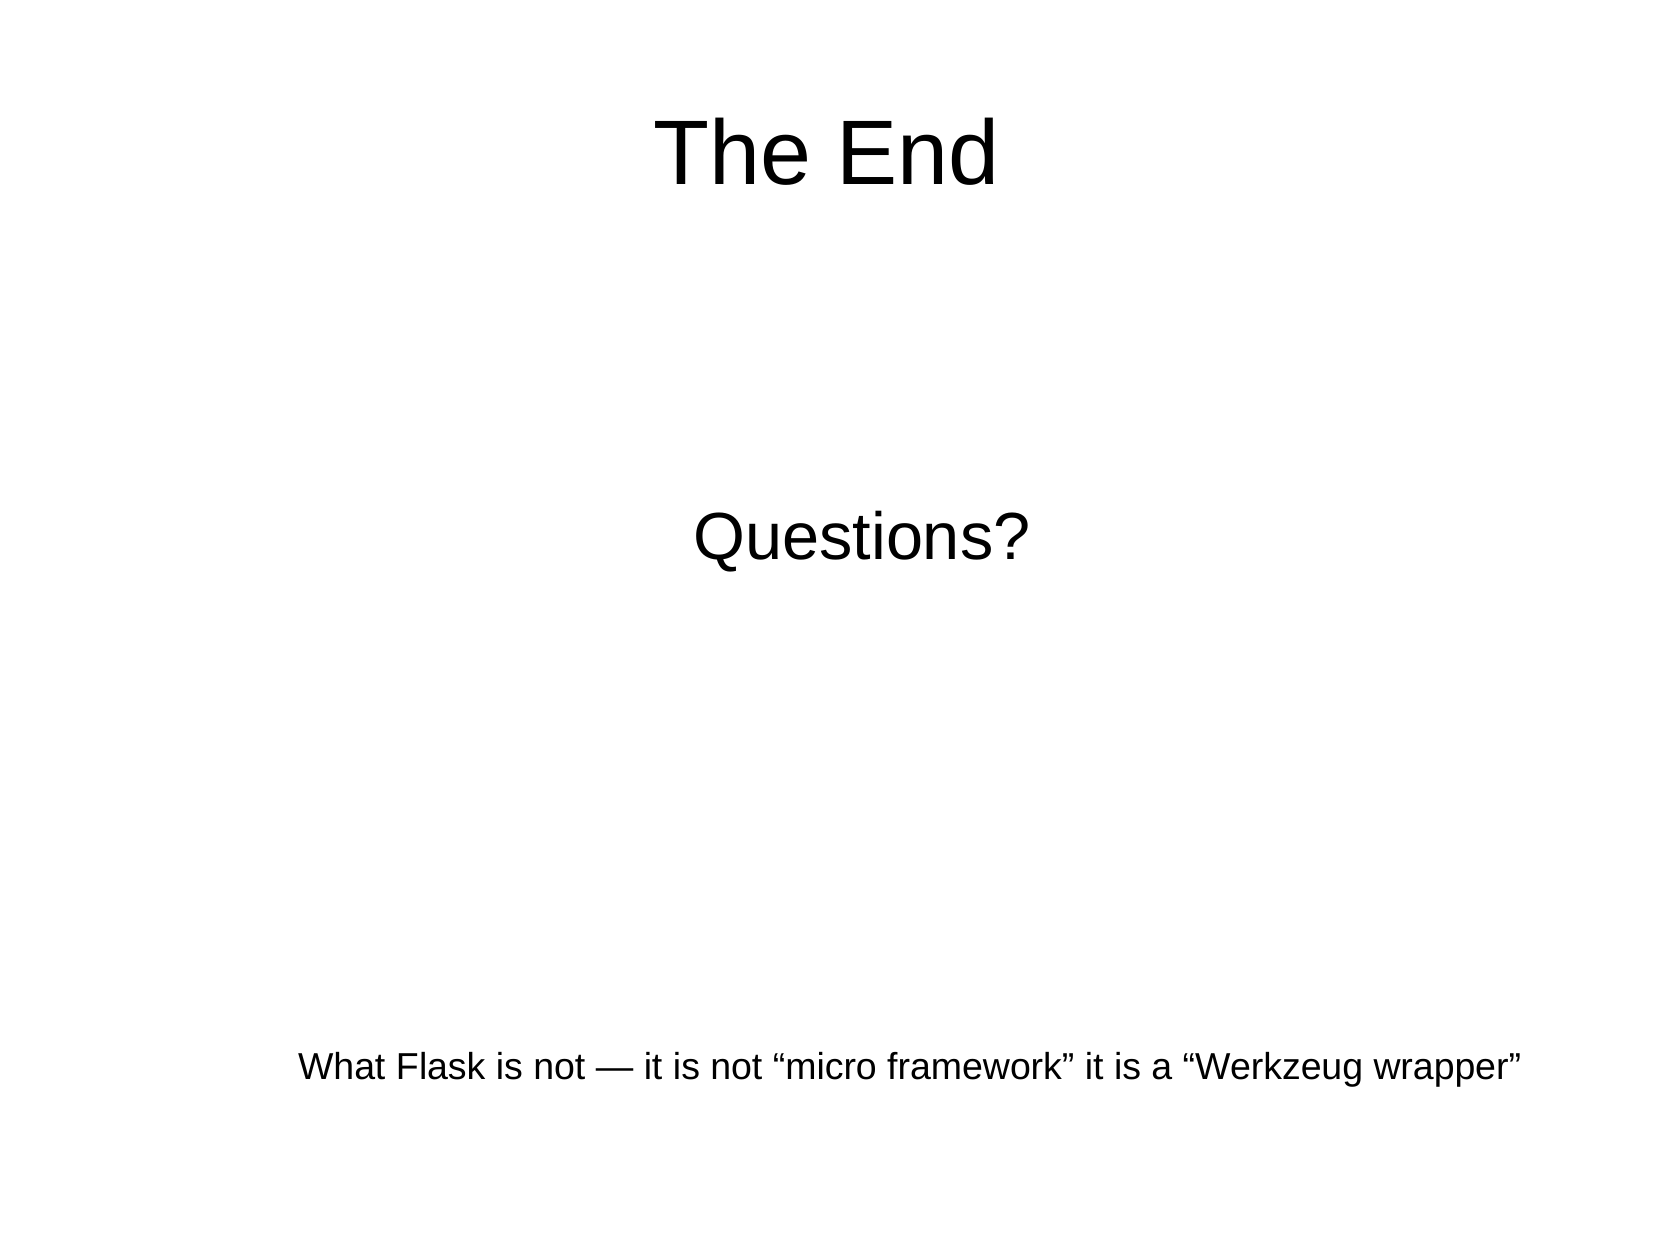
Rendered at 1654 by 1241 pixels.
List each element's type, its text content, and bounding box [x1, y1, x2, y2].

title The End [82, 49, 1571, 257]
list Questions? [82, 290, 1571, 1010]
text_box What Flask is not — it is not “micro framework” it is a “Werkzeug wrapper” [283, 1037, 1537, 1095]
